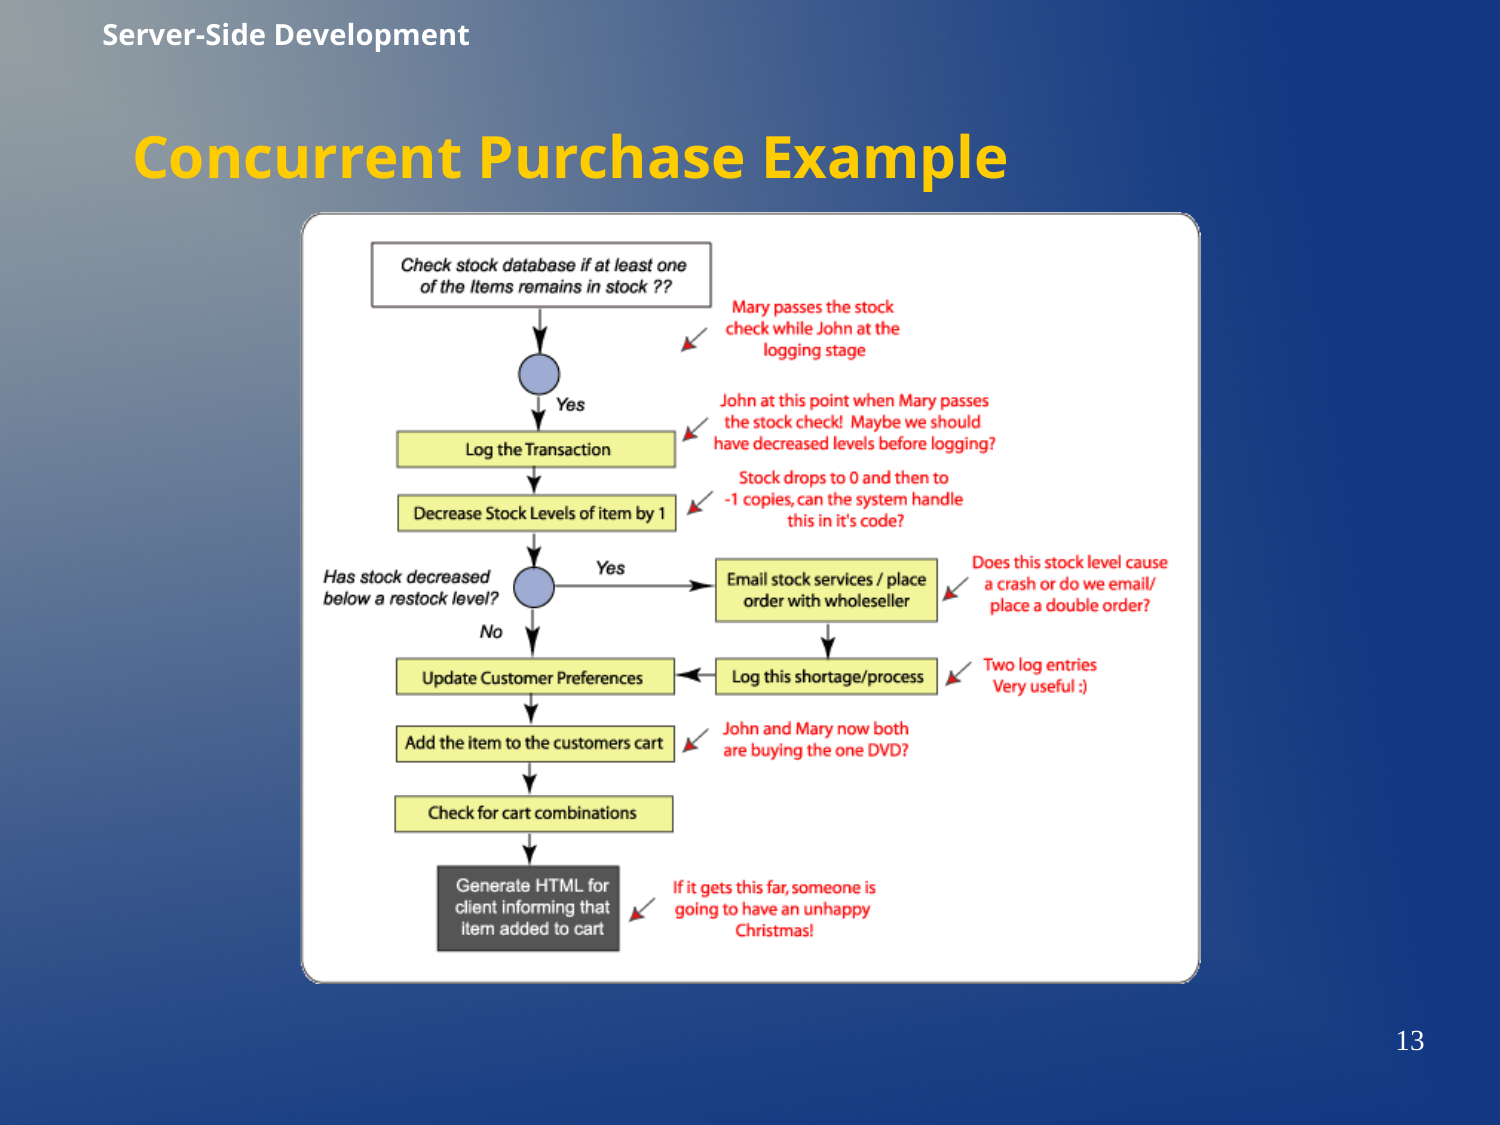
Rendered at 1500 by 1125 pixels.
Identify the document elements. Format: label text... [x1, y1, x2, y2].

picture [0, 0, 1500, 1125]
text_box Concurrent Purchase Example [117, 112, 1025, 198]
text_box Server-Side Development [87, 8, 486, 59]
